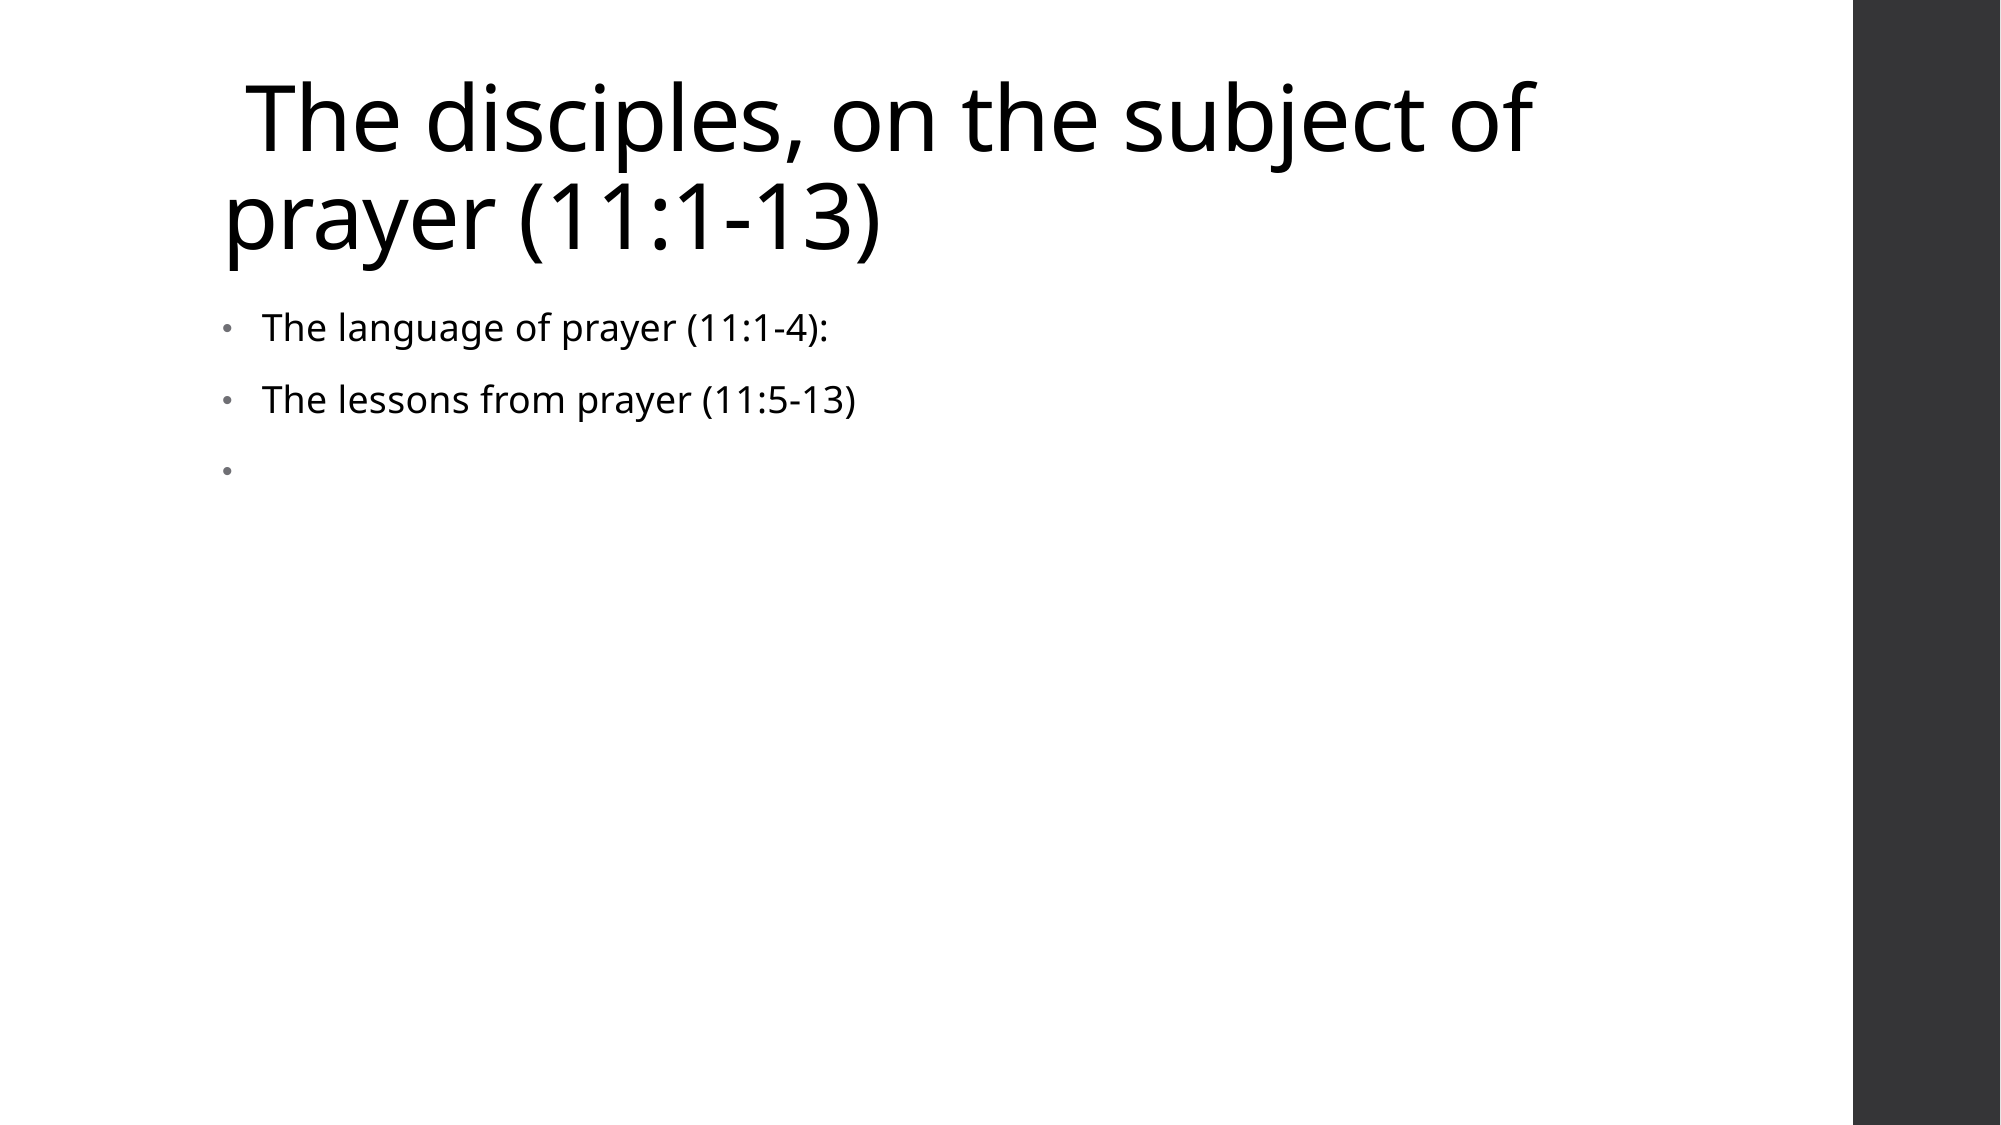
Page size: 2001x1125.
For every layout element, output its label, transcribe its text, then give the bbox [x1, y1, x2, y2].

list The language of prayer (11:1-4): The lessons from prayer (11:5-13) [206, 299, 1617, 1014]
title The disciples, on the subject of prayer (11:1-13) [206, 60, 1797, 278]
